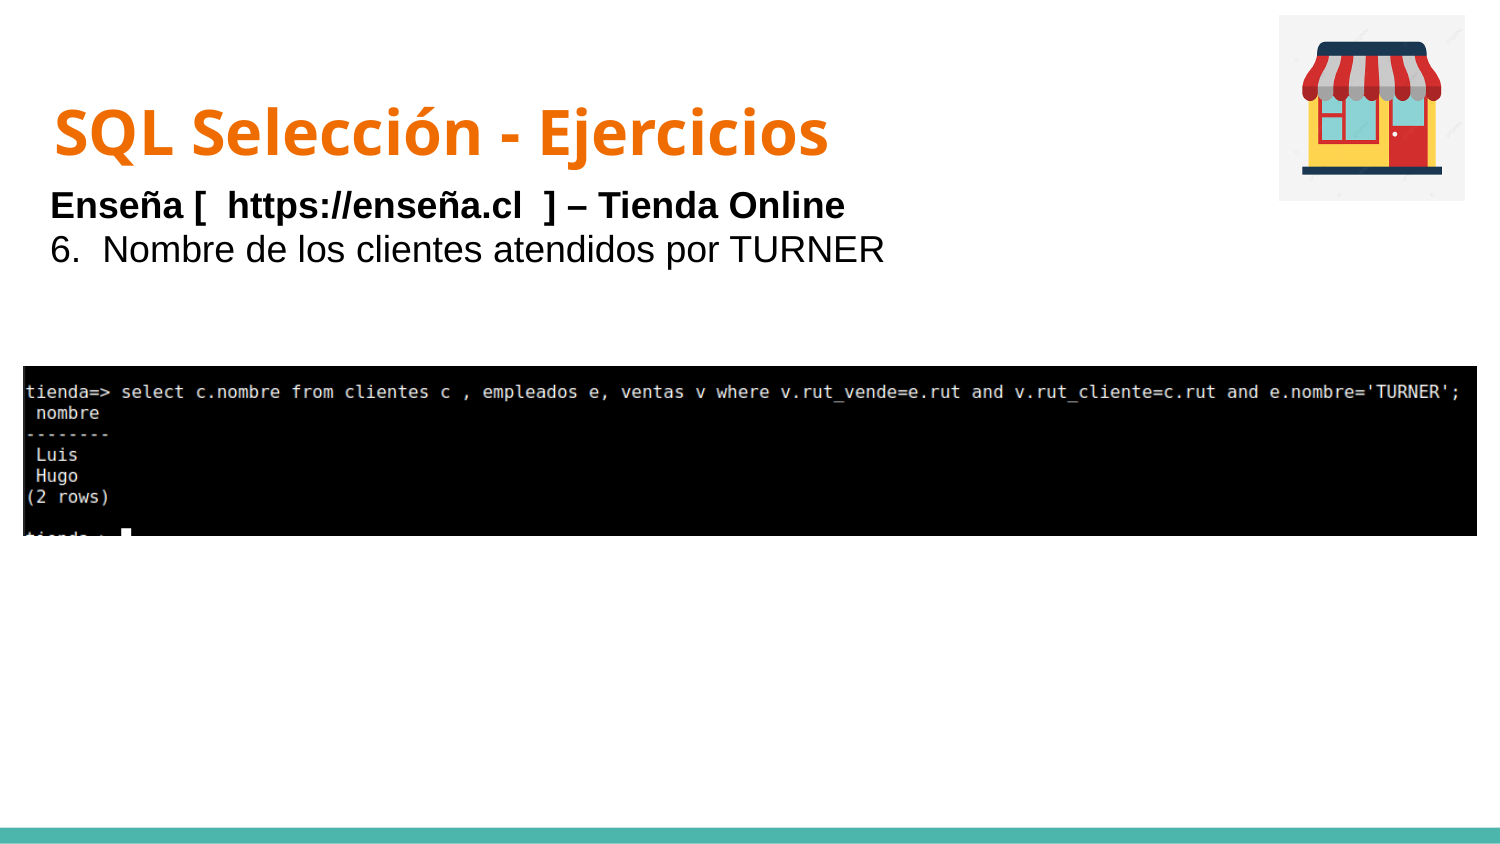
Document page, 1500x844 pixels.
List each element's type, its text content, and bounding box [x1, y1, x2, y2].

text_box Enseña [ https://enseña.cl ] – Tienda Online [35, 177, 1323, 220]
title SQL Selección - Ejercicios [39, 72, 1279, 177]
text_box 6. Nombre de los clientes atendidos por TURNER [35, 220, 1453, 320]
picture [1279, 15, 1465, 201]
picture [23, 366, 1477, 536]
